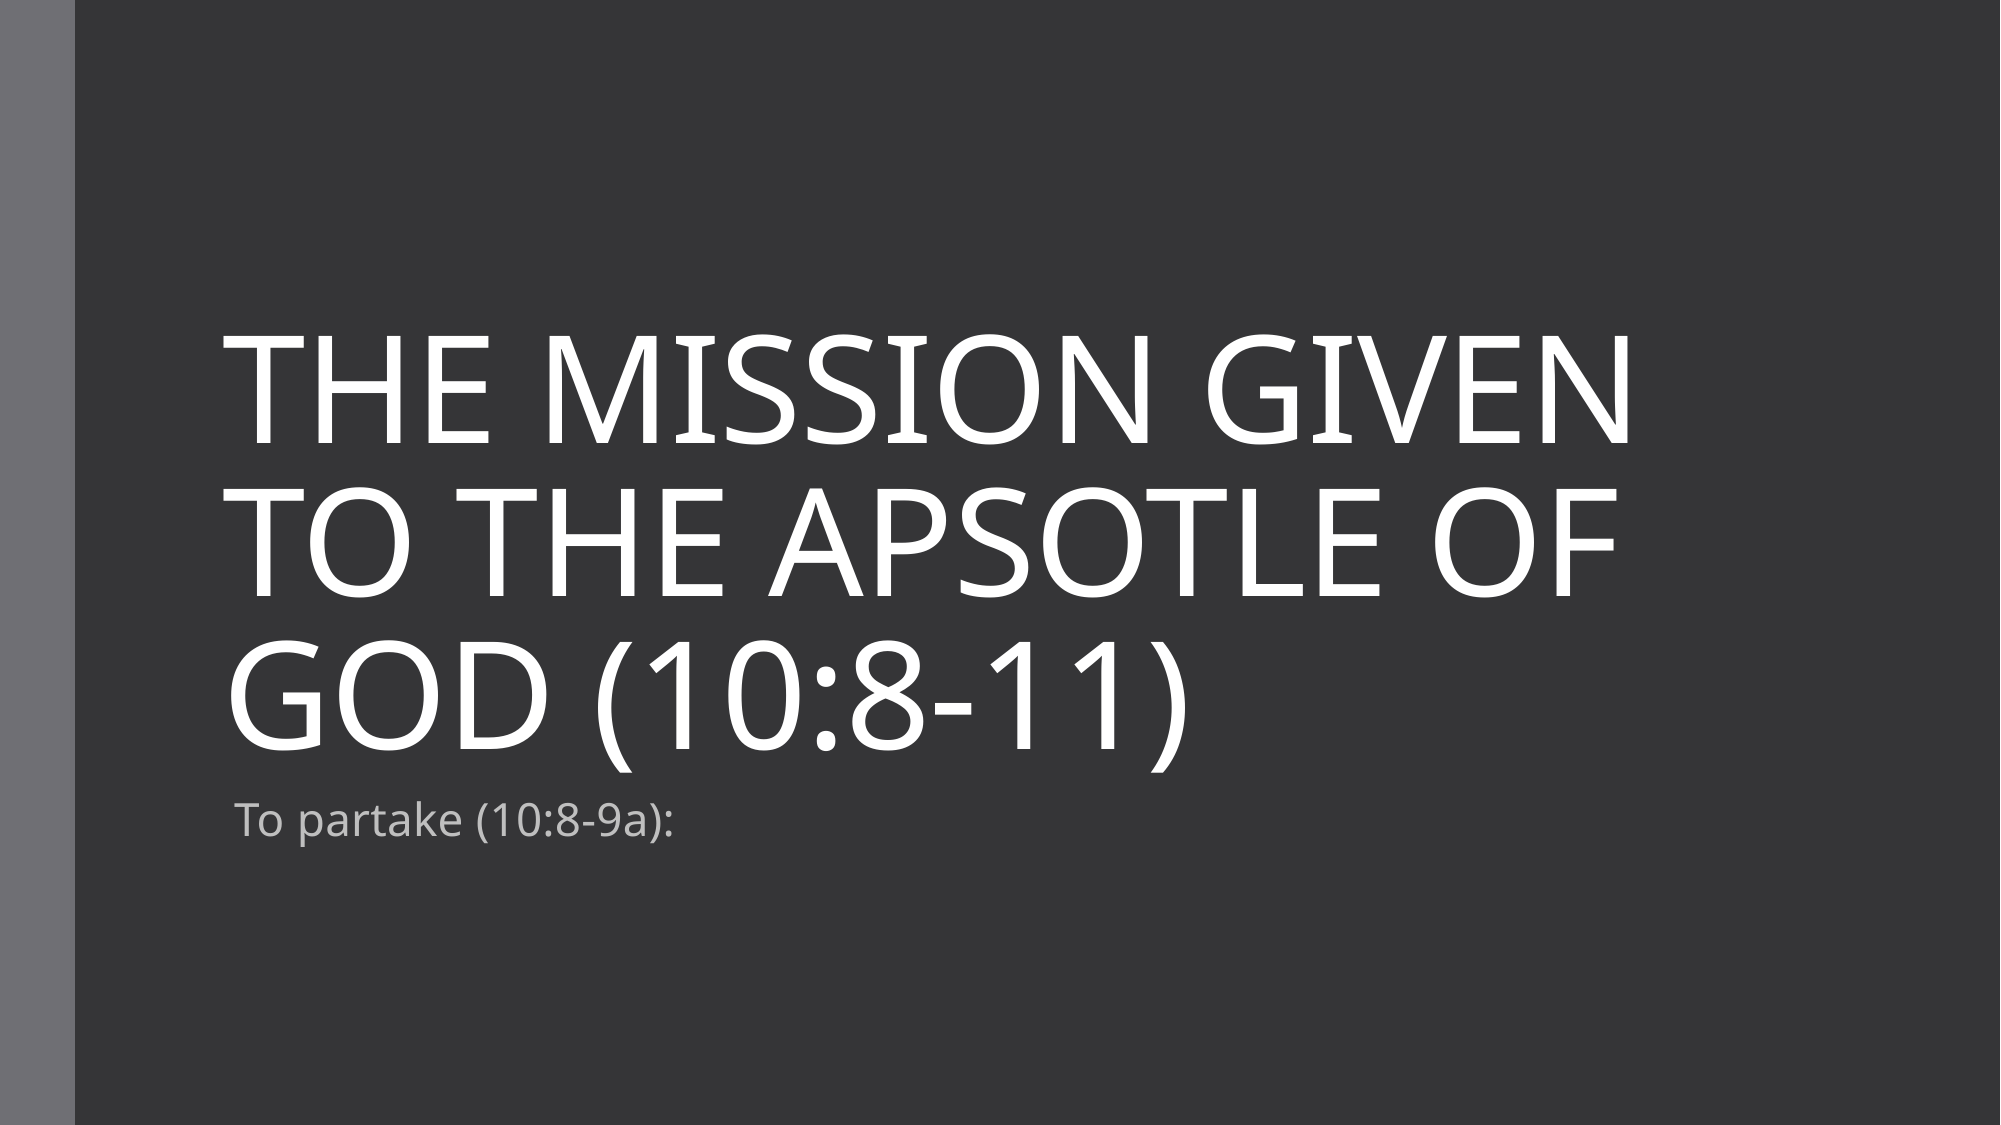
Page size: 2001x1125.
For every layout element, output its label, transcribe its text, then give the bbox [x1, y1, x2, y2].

subtitle To partake (10:8-9a): [206, 787, 1752, 1066]
title THE MISSION GIVEN TO THE APSOTLE OF GOD (10:8-11) [206, 124, 1752, 787]
